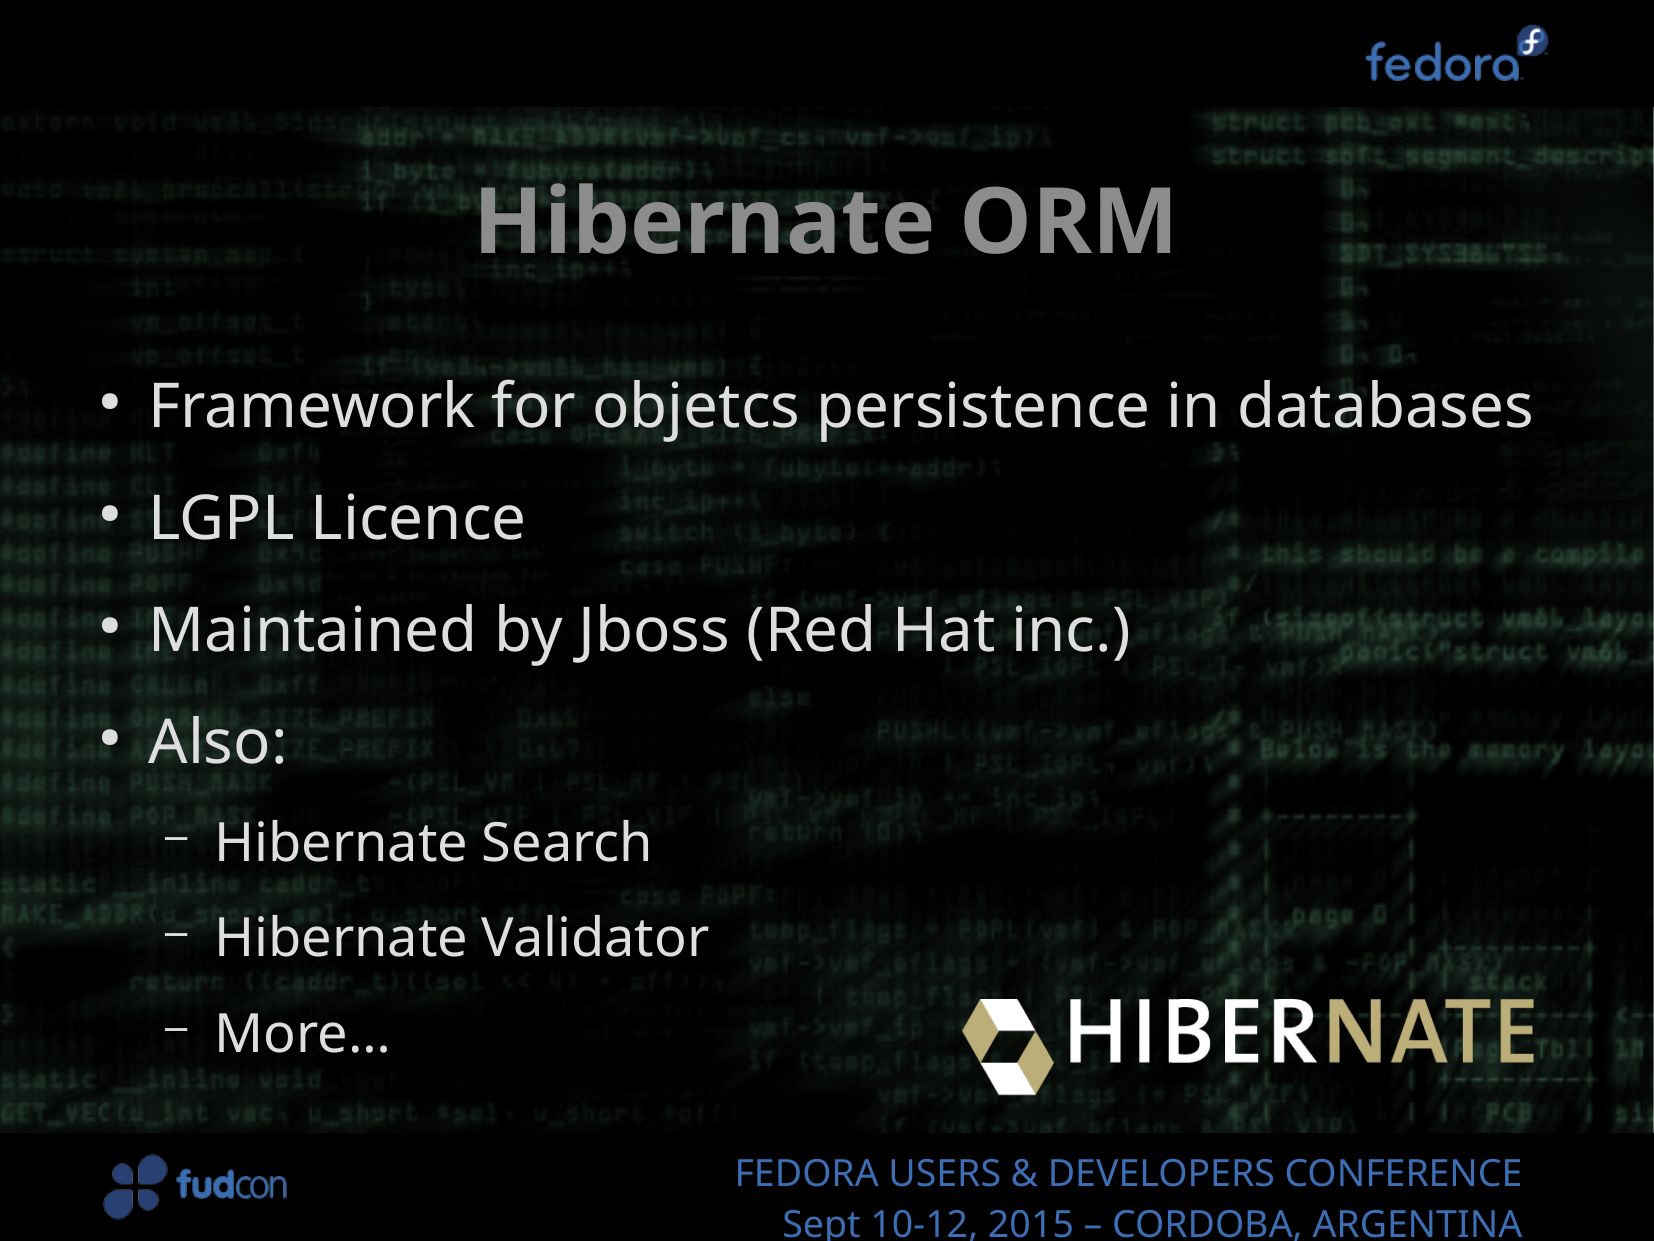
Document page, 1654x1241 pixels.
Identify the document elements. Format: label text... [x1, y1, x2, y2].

title Hibernate ORM [82, 114, 1571, 322]
list Framework for objetcs persistence in databases LGPL Licence Maintained by Jboss (Red Hat inc.) Also: Hibernate Search Hibernate Validator More… [82, 361, 1571, 1081]
picture [0, 0, 1654, 1241]
